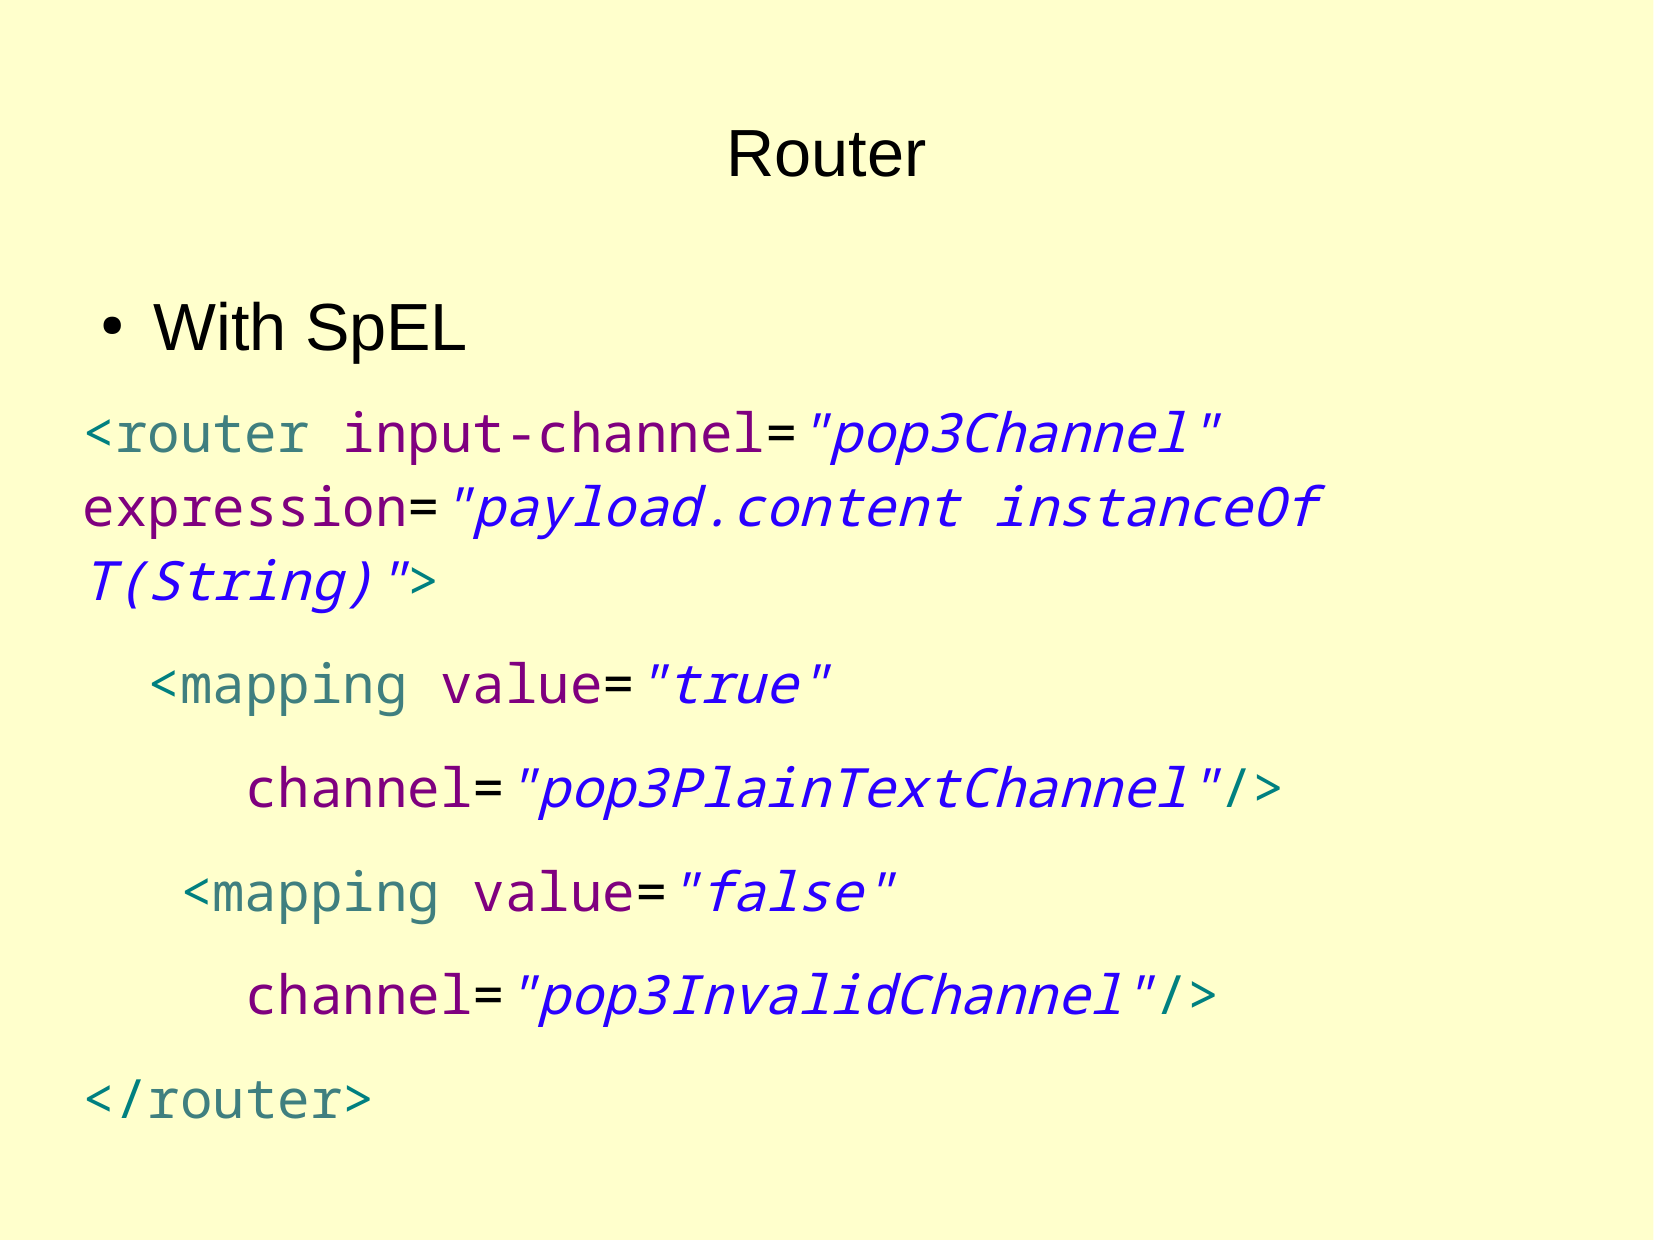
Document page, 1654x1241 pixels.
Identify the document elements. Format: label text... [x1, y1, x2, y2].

title Router [82, 49, 1571, 257]
list With SpEL <router input-channel="pop3Channel" expression="payload.content instanceOf T(String)"> <mapping value="true" channel="pop3PlainTextChannel"/> <mapping value="false" channel="pop3InvalidChannel"/> </router> [82, 290, 1571, 1109]
